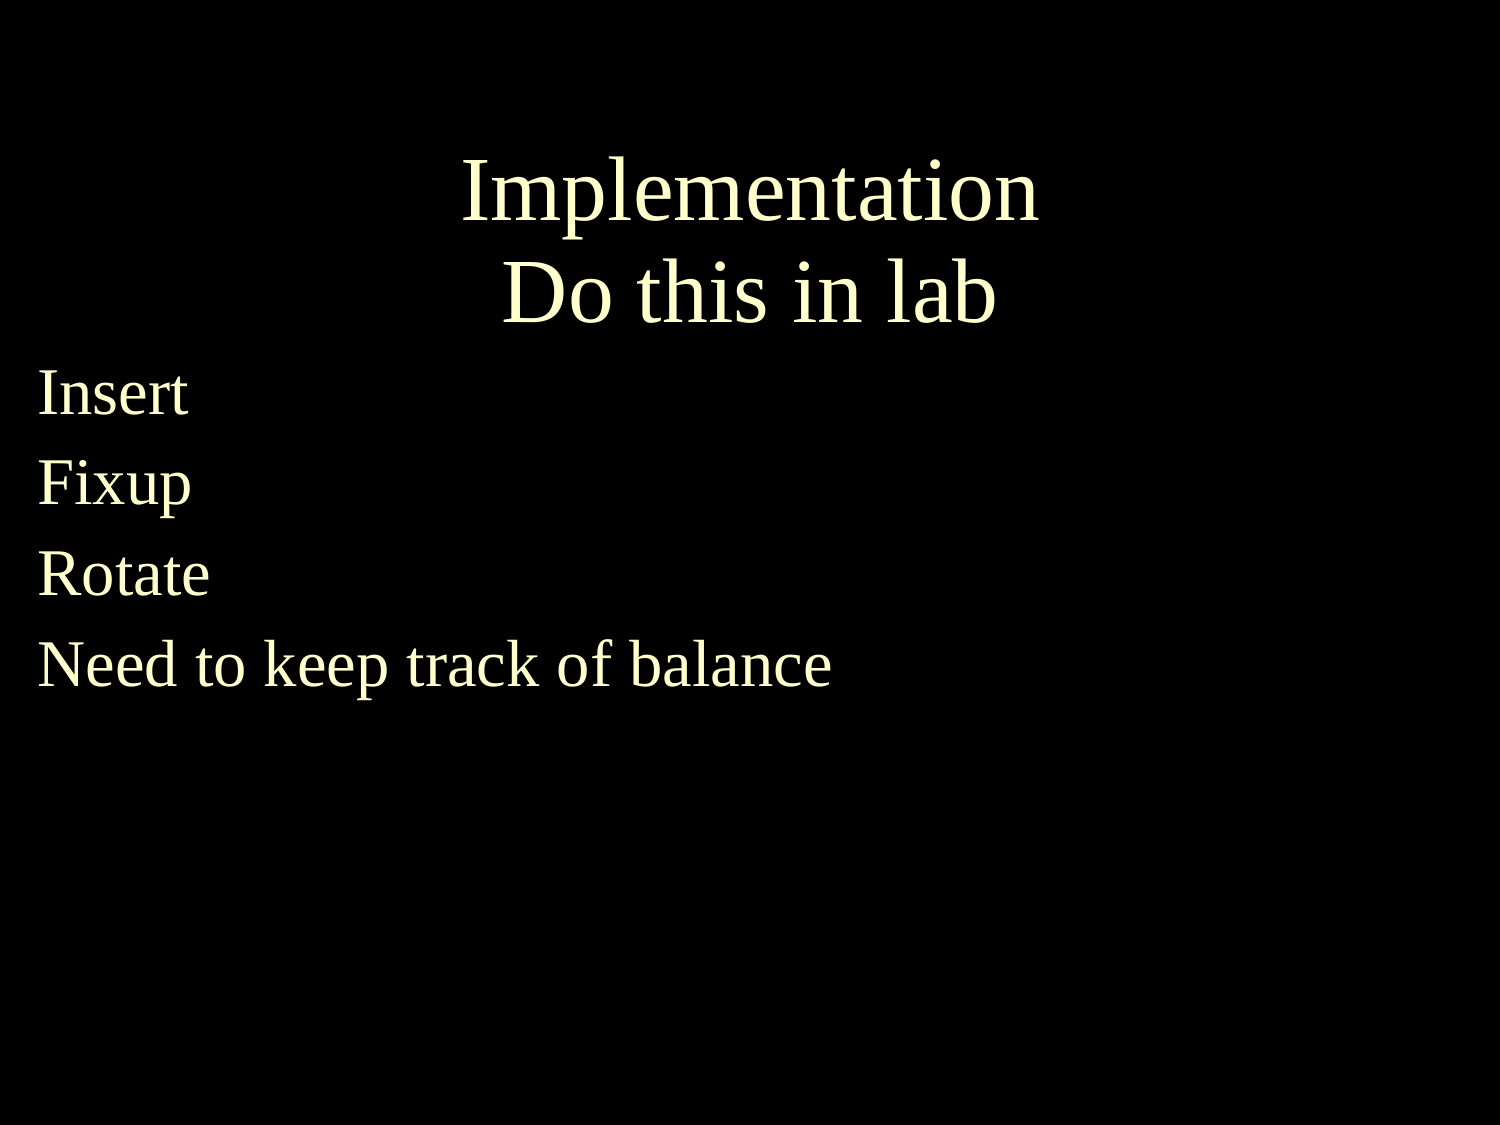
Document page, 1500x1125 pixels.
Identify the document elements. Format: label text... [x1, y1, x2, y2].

list Insert Fixup Rotate Need to keep track of balance [22, 347, 1482, 1026]
title Implementation Do this in lab [22, 130, 1480, 347]
